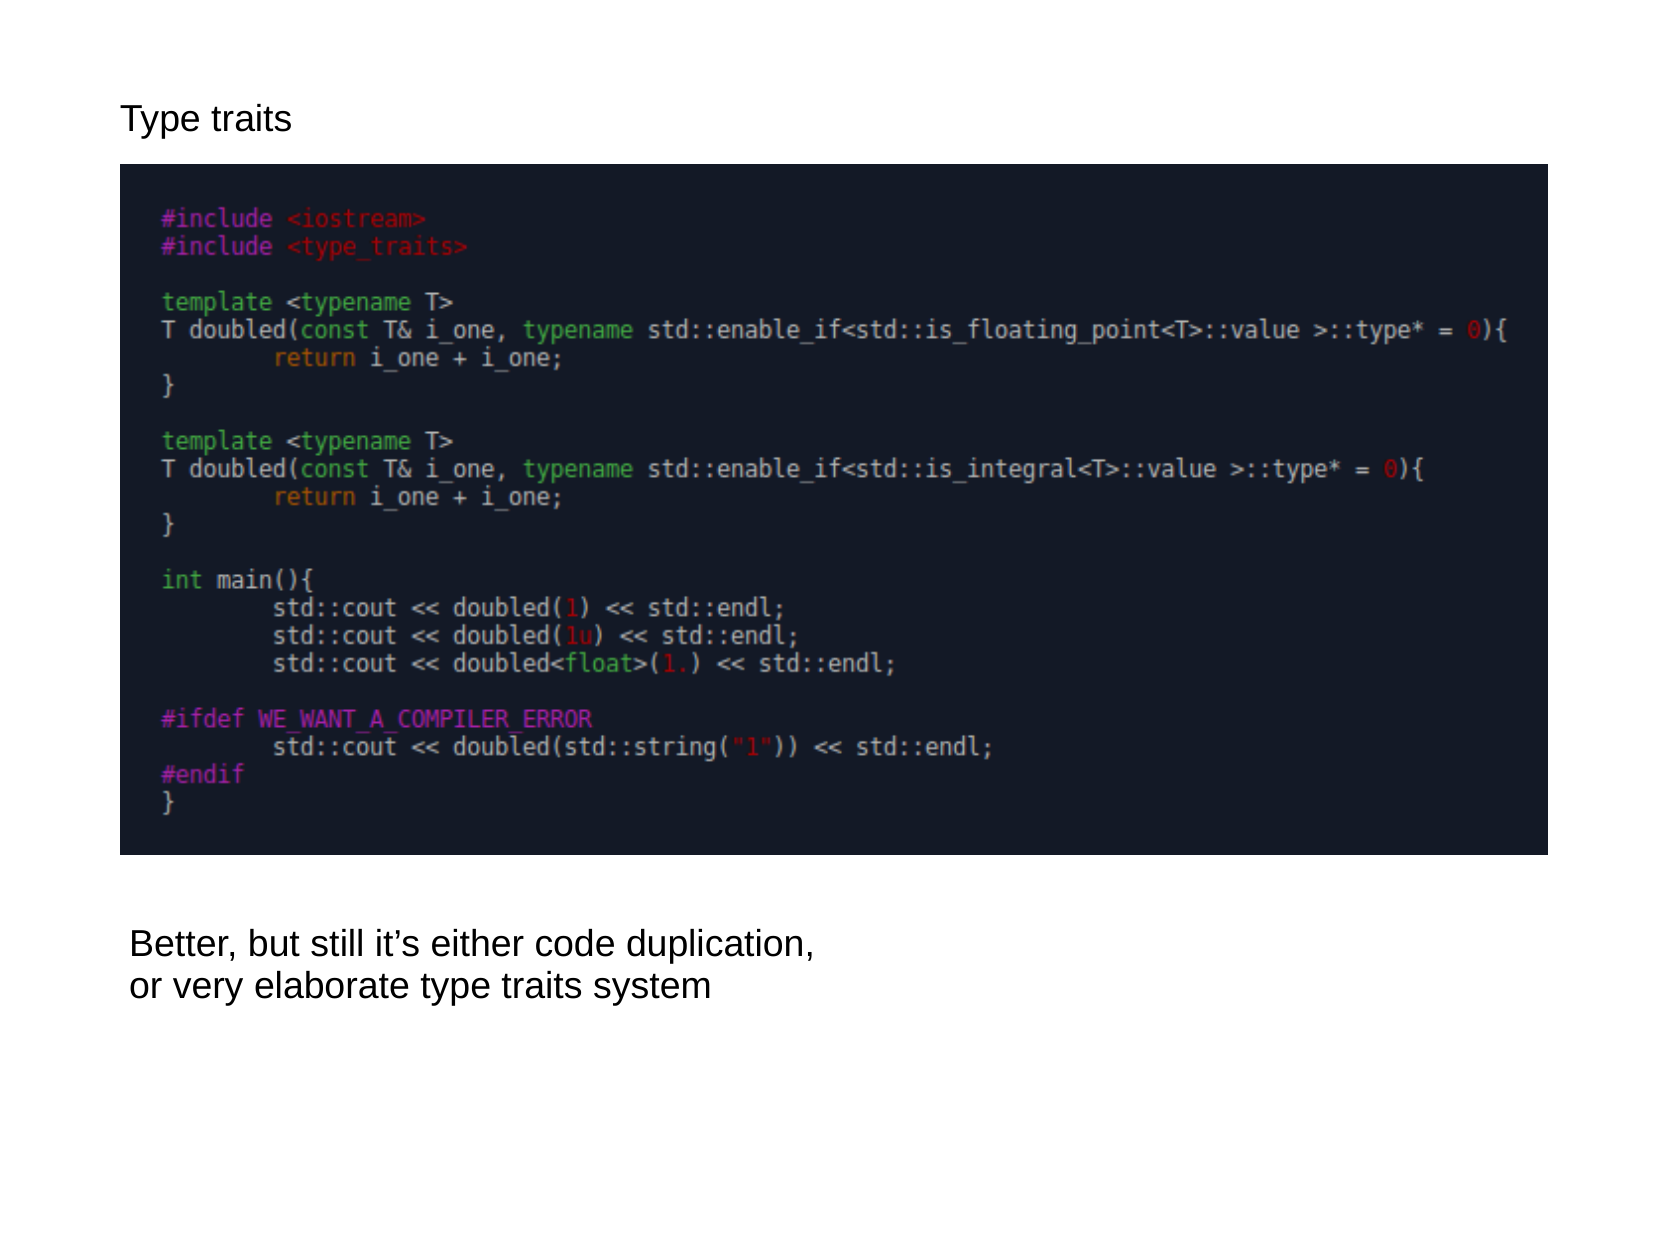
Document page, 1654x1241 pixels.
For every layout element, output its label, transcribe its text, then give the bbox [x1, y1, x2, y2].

text_box Type traits [105, 90, 741, 147]
picture [120, 164, 1548, 856]
text_box Better, but still it’s either code duplication, or very elaborate type traits system [114, 915, 841, 1014]
